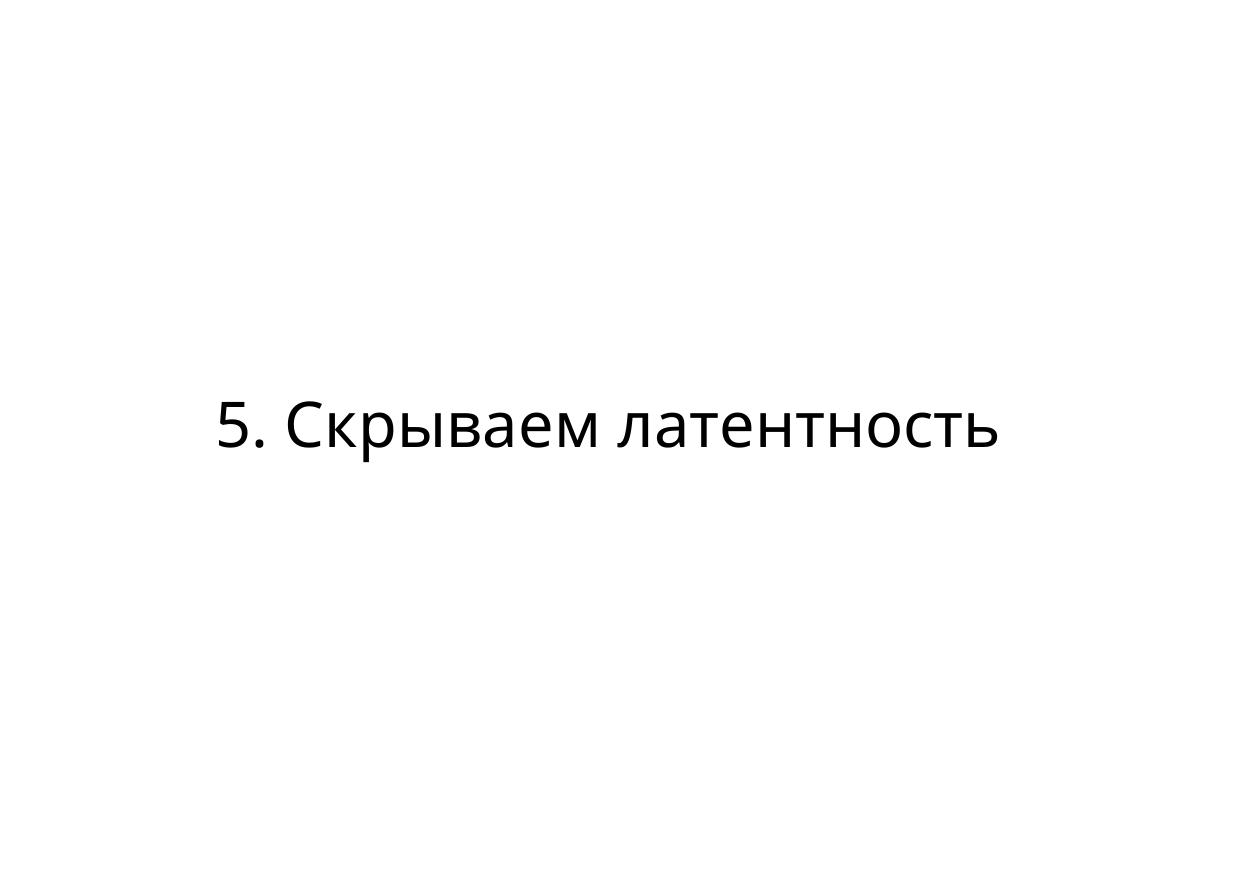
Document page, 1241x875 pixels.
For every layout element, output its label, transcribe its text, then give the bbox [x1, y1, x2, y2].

title 5. Скрываем латентность [200, 347, 1040, 502]
